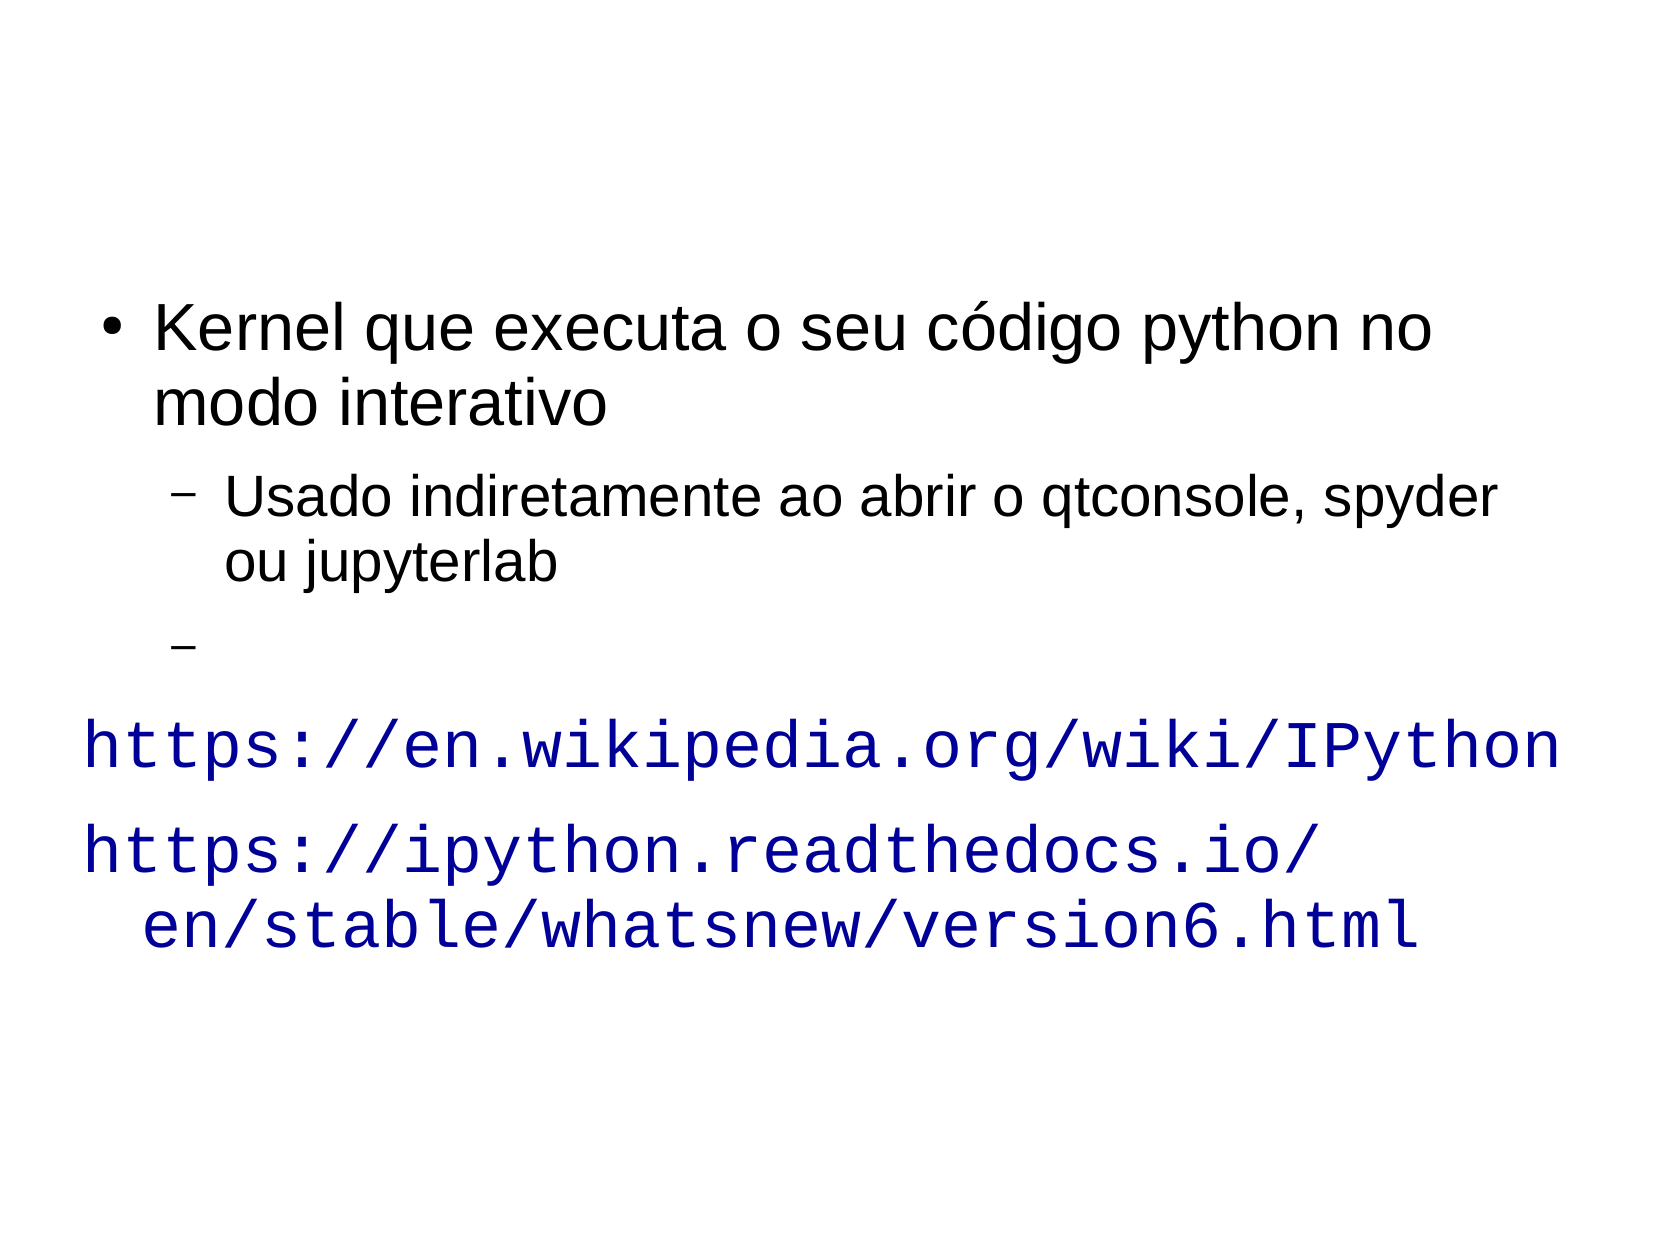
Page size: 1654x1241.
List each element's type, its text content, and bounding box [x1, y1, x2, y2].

list Kernel que executa o seu código python no modo interativo Usado indiretamente ao abrir o qtconsole, spyder ou jupyterlab https://en.wikipedia.org/wiki/IPython https://ipython.readthedocs.io/ en/stable/whatsnew/version6.html [82, 290, 1571, 1010]
